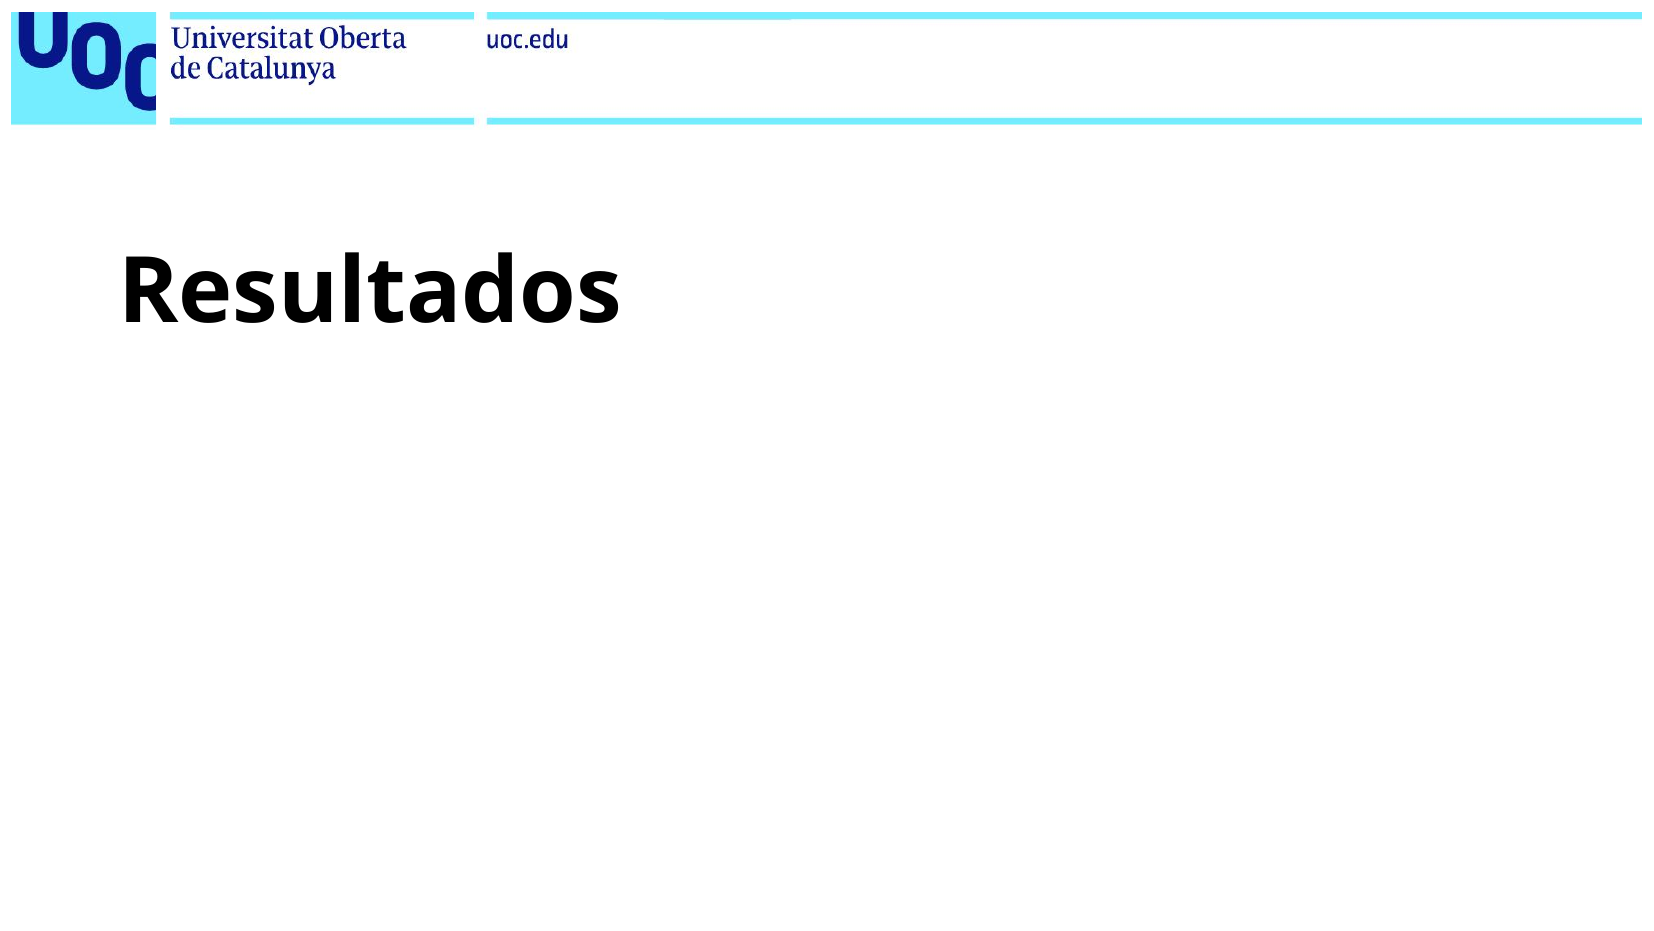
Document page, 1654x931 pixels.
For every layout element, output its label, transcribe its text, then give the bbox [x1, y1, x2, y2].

picture [11, 12, 1642, 130]
text_box Resultados [118, 224, 1607, 350]
